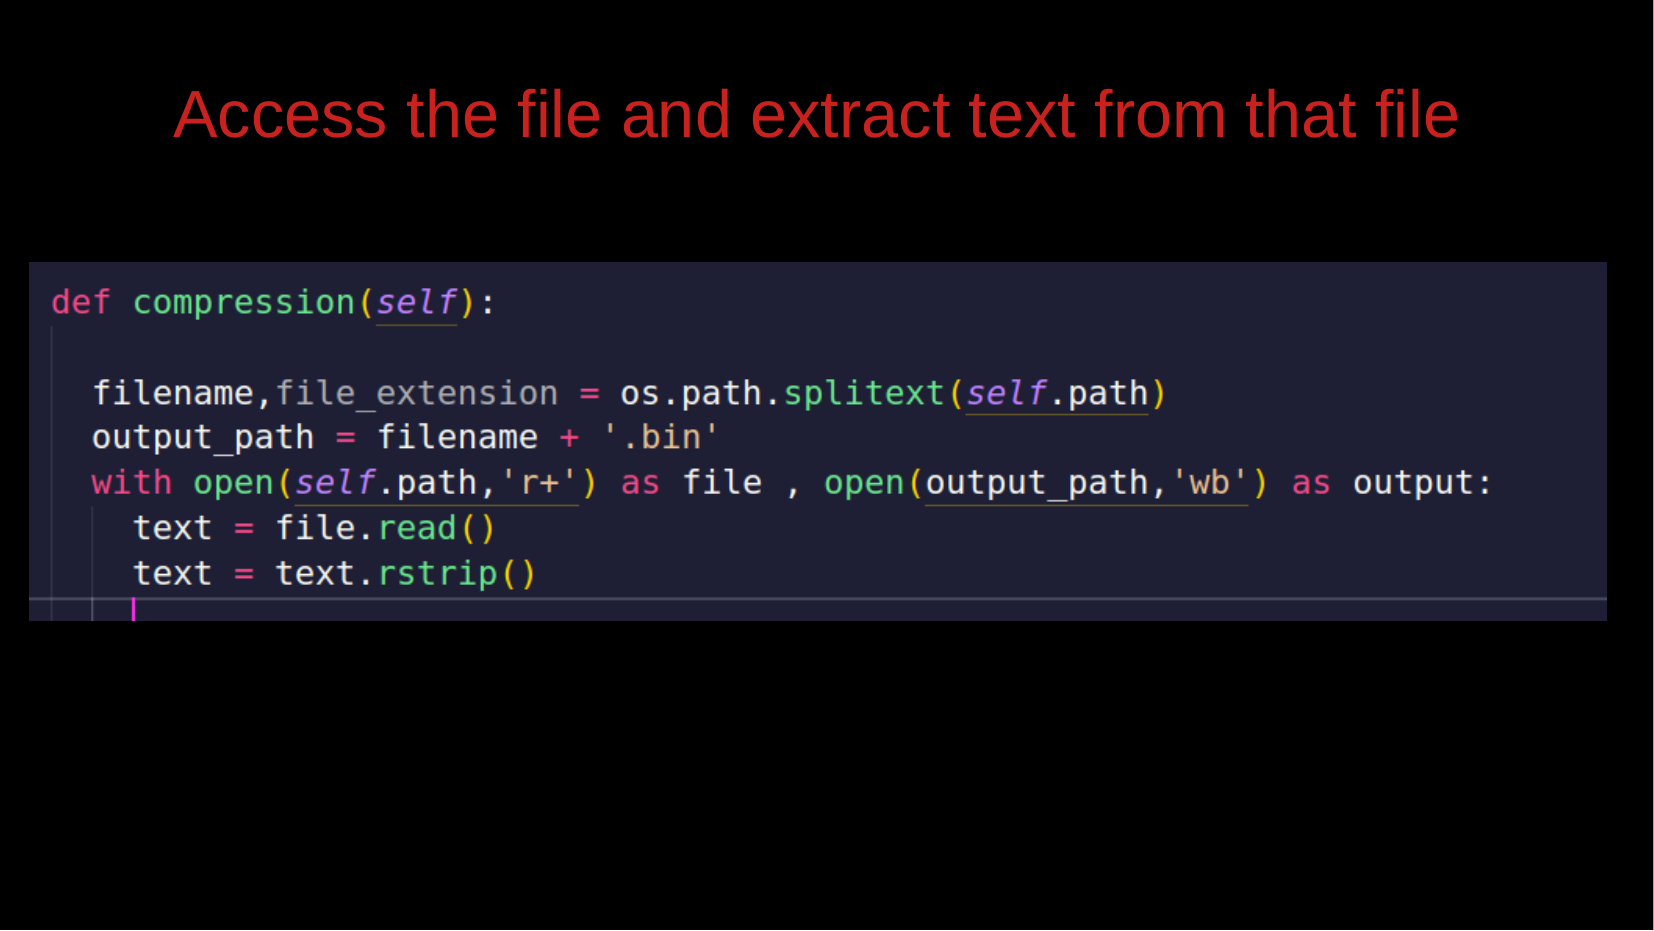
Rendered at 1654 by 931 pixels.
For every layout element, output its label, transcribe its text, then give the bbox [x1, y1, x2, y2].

picture [29, 262, 1607, 621]
title Access the file and extract text from that file [82, 37, 1571, 193]
